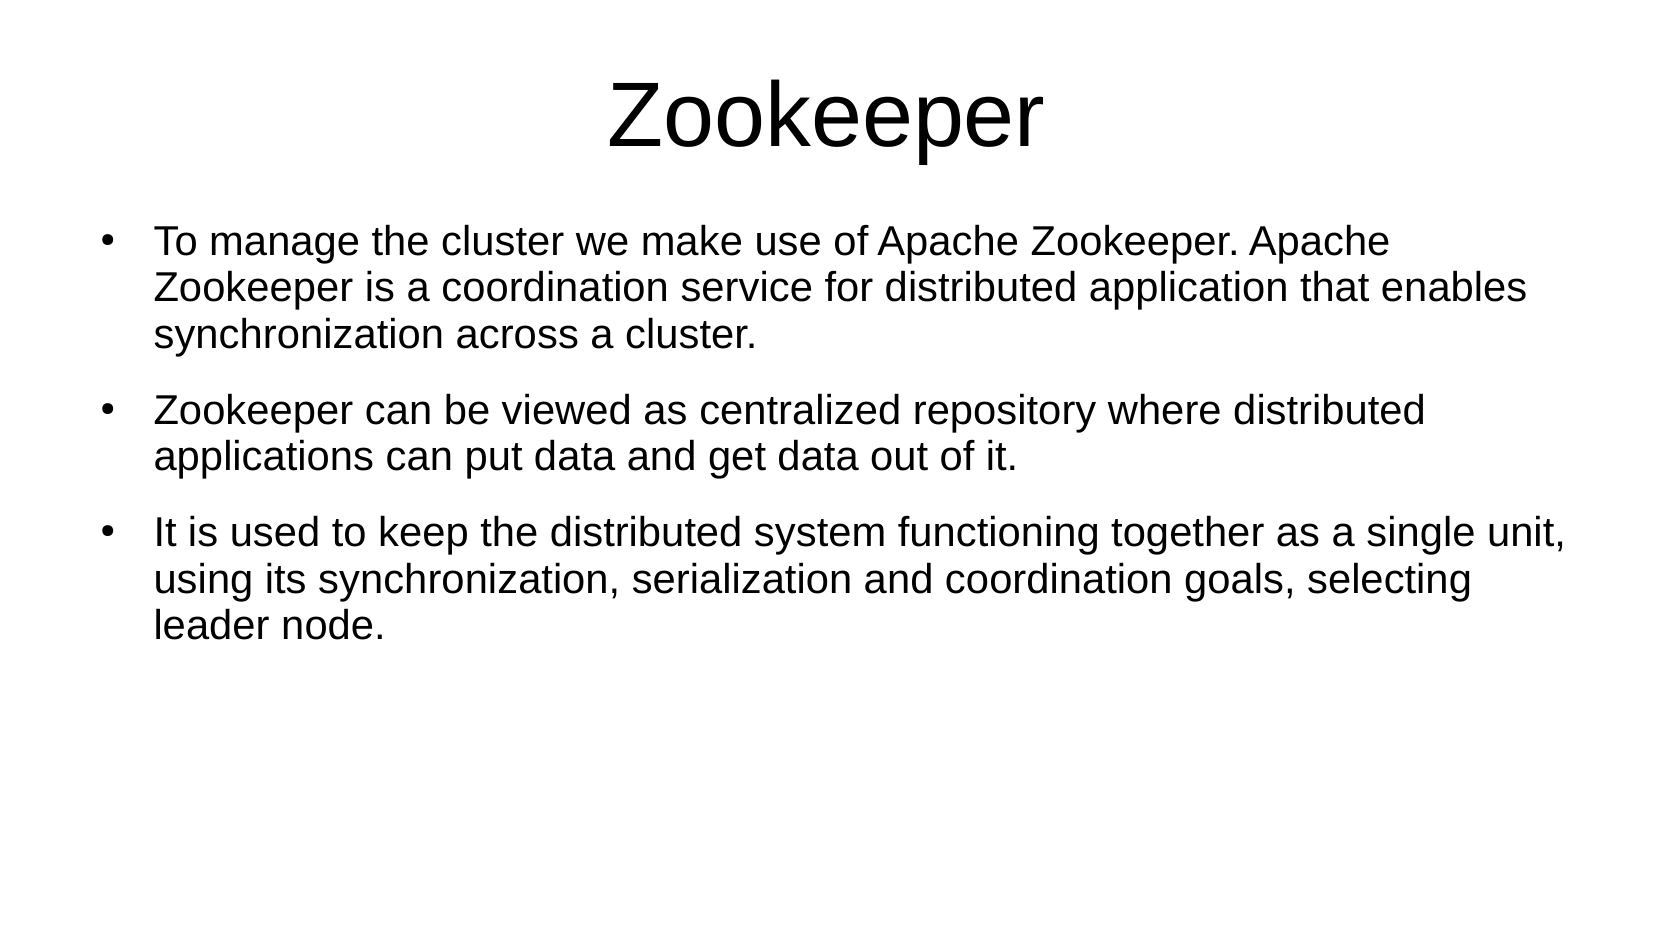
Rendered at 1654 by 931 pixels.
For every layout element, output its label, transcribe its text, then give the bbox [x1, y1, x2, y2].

title Zookeeper [82, 37, 1571, 193]
list To manage the cluster we make use of Apache Zookeeper. Apache Zookeeper is a coordination service for distributed application that enables synchronization across a cluster. Zookeeper can be viewed as centralized repository where distributed applications can put data and get data out of it. It is used to keep the distributed system functioning together as a single unit, using its synchronization, serialization and coordination goals, selecting leader node. [82, 217, 1571, 758]
